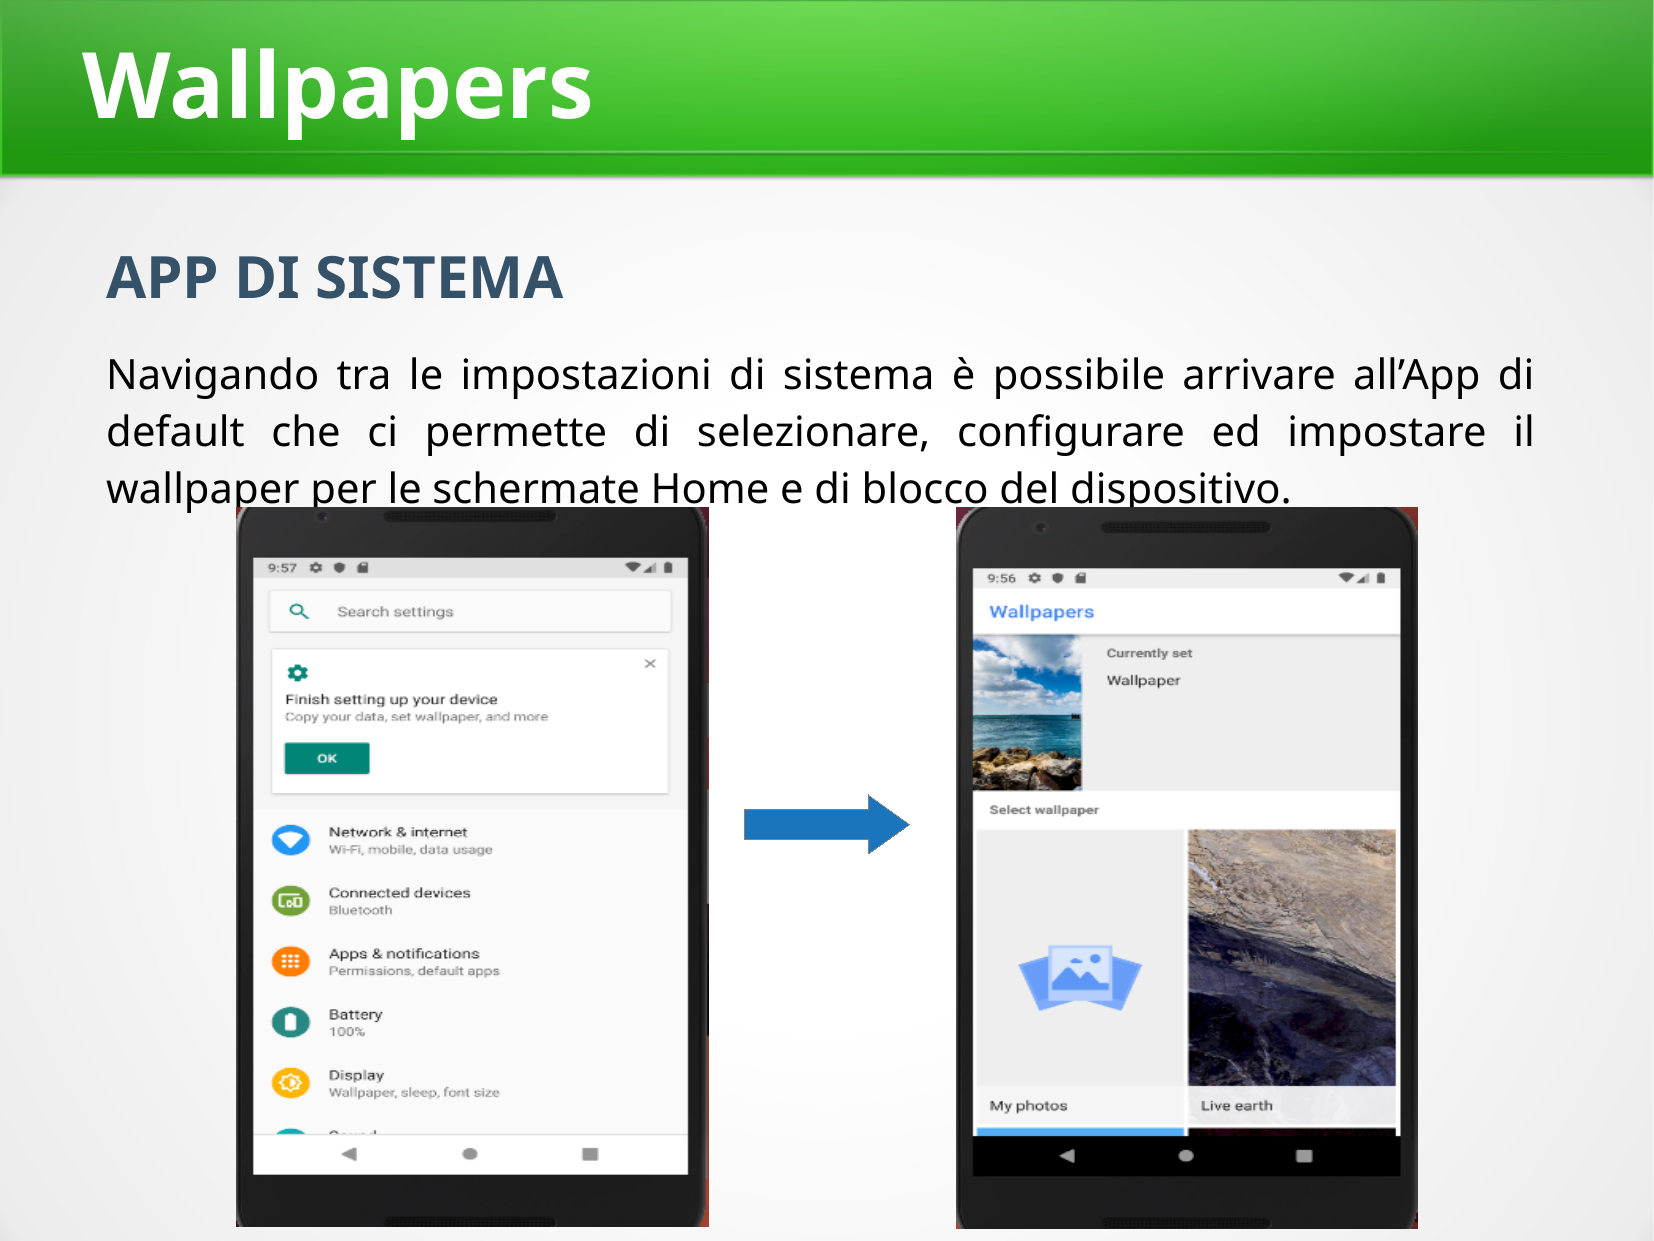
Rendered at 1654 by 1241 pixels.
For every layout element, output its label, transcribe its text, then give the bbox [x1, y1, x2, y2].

picture [0, 0, 1654, 1241]
title Wallpapers [82, 11, 1571, 154]
text_box [744, 794, 910, 854]
list APP DI SISTEMA Navigando tra le impostazioni di sistema è possibile arrivare all’App di default che ci permette di selezionare, configurare ed impostare il wallpaper per le schermate Home e di blocco del dispositivo. [106, 236, 1536, 1182]
